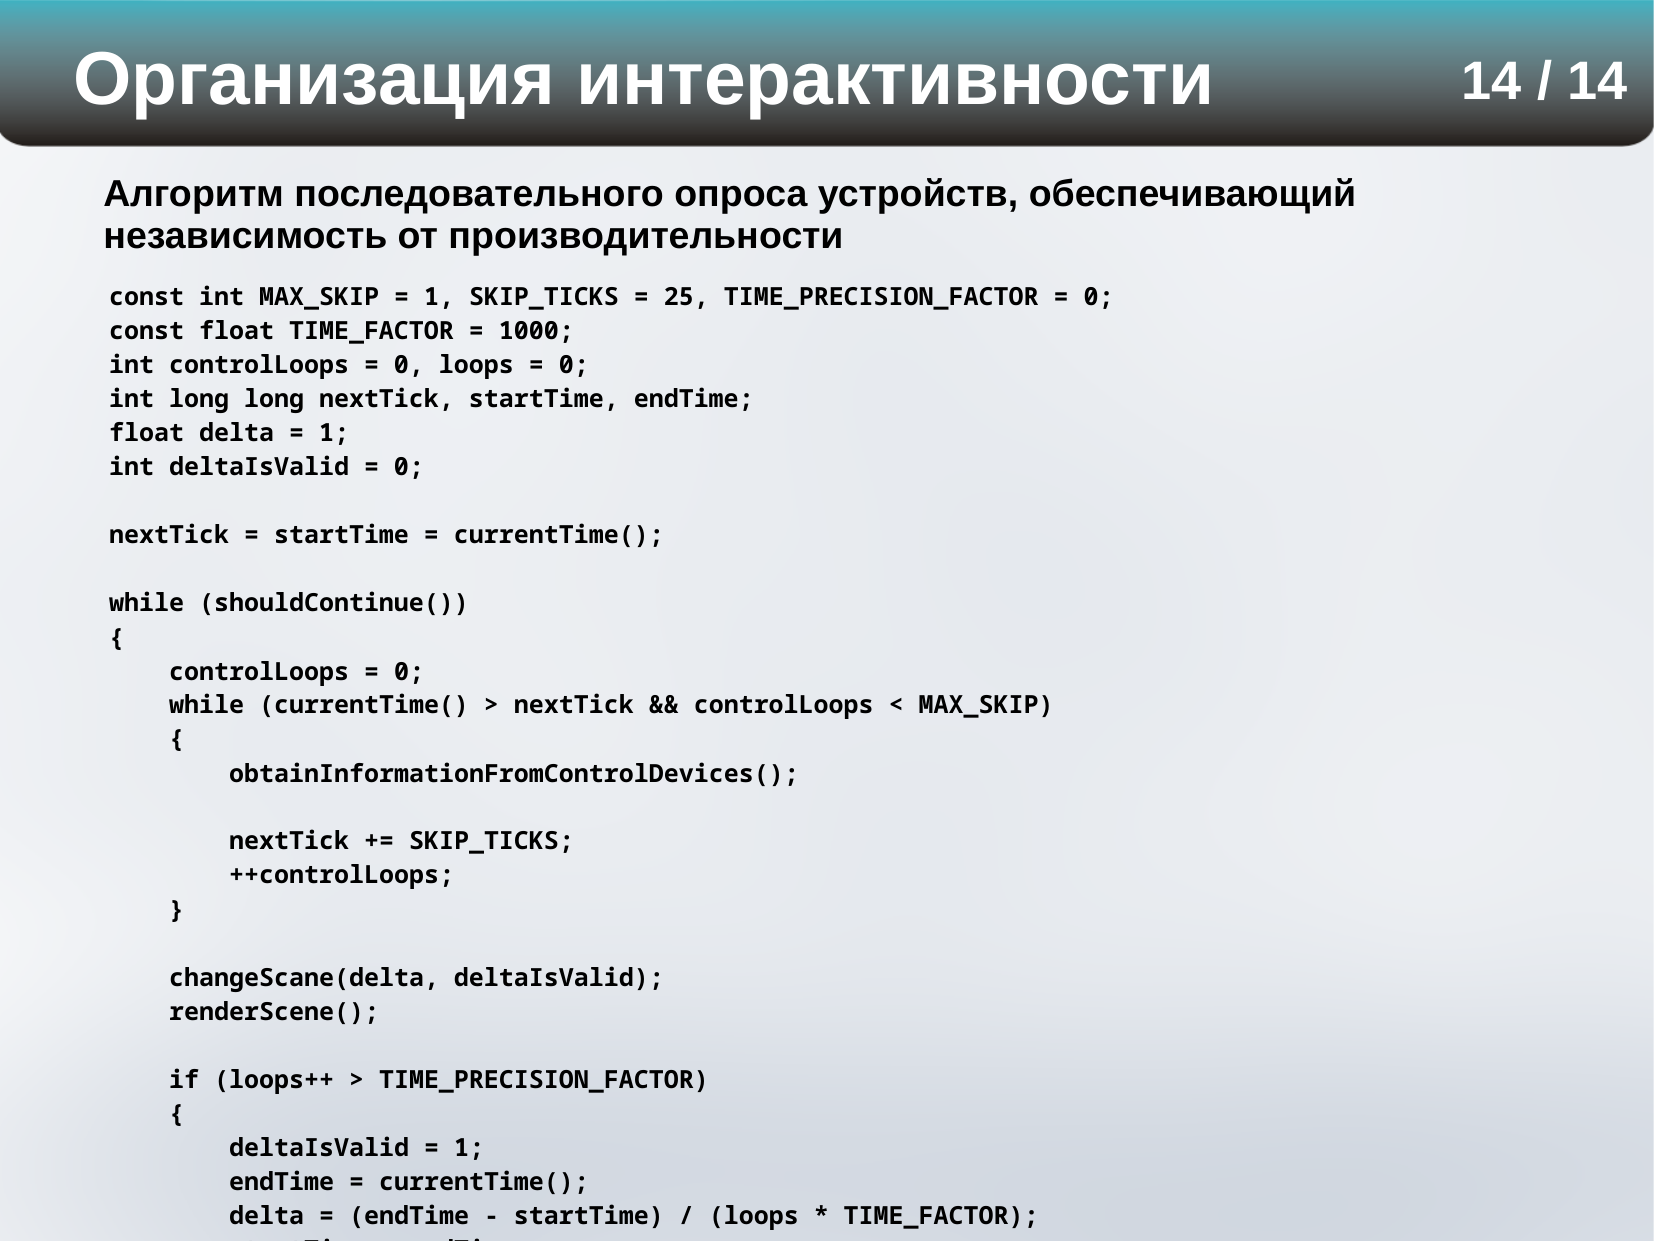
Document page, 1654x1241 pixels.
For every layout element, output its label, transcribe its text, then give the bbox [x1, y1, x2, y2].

picture [0, 0, 1654, 1241]
text_box Организация интерактивности [59, 29, 1300, 129]
text_box const int MAX_SKIP = 1, SKIP_TICKS = 25, TIME_PRECISION_FACTOR = 0; const float TIME_FACTOR = 1000; int controlLoops = 0, loops = 0; int long long nextTick, startTime, endTime; float delta = 1; int deltaIsValid = 0; nextTick = startTime = currentTime(); while (shouldContinue()) { controlLoops = 0; while (currentTime() > nextTick && controlLoops < MAX_SKIP) { obtainInformationFromControlDevices(); nextTick += SKIP_TICKS; ++controlLoops; } changeScane(delta, deltaIsValid); renderScene(); if (loops++ > TIME_PRECISION_FACTOR) { deltaIsValid = 1; endTime = currentTime(); delta = (endTime - startTime) / (loops * TIME_FACTOR); startTime = endTime; loops = 0; } } [94, 271, 1542, 1224]
text_box <номер> / 14 [1446, 42, 1654, 179]
text_box Алгоритм последовательного опроса устройств, обеспечивающий независимость от производительности [88, 165, 1565, 265]
